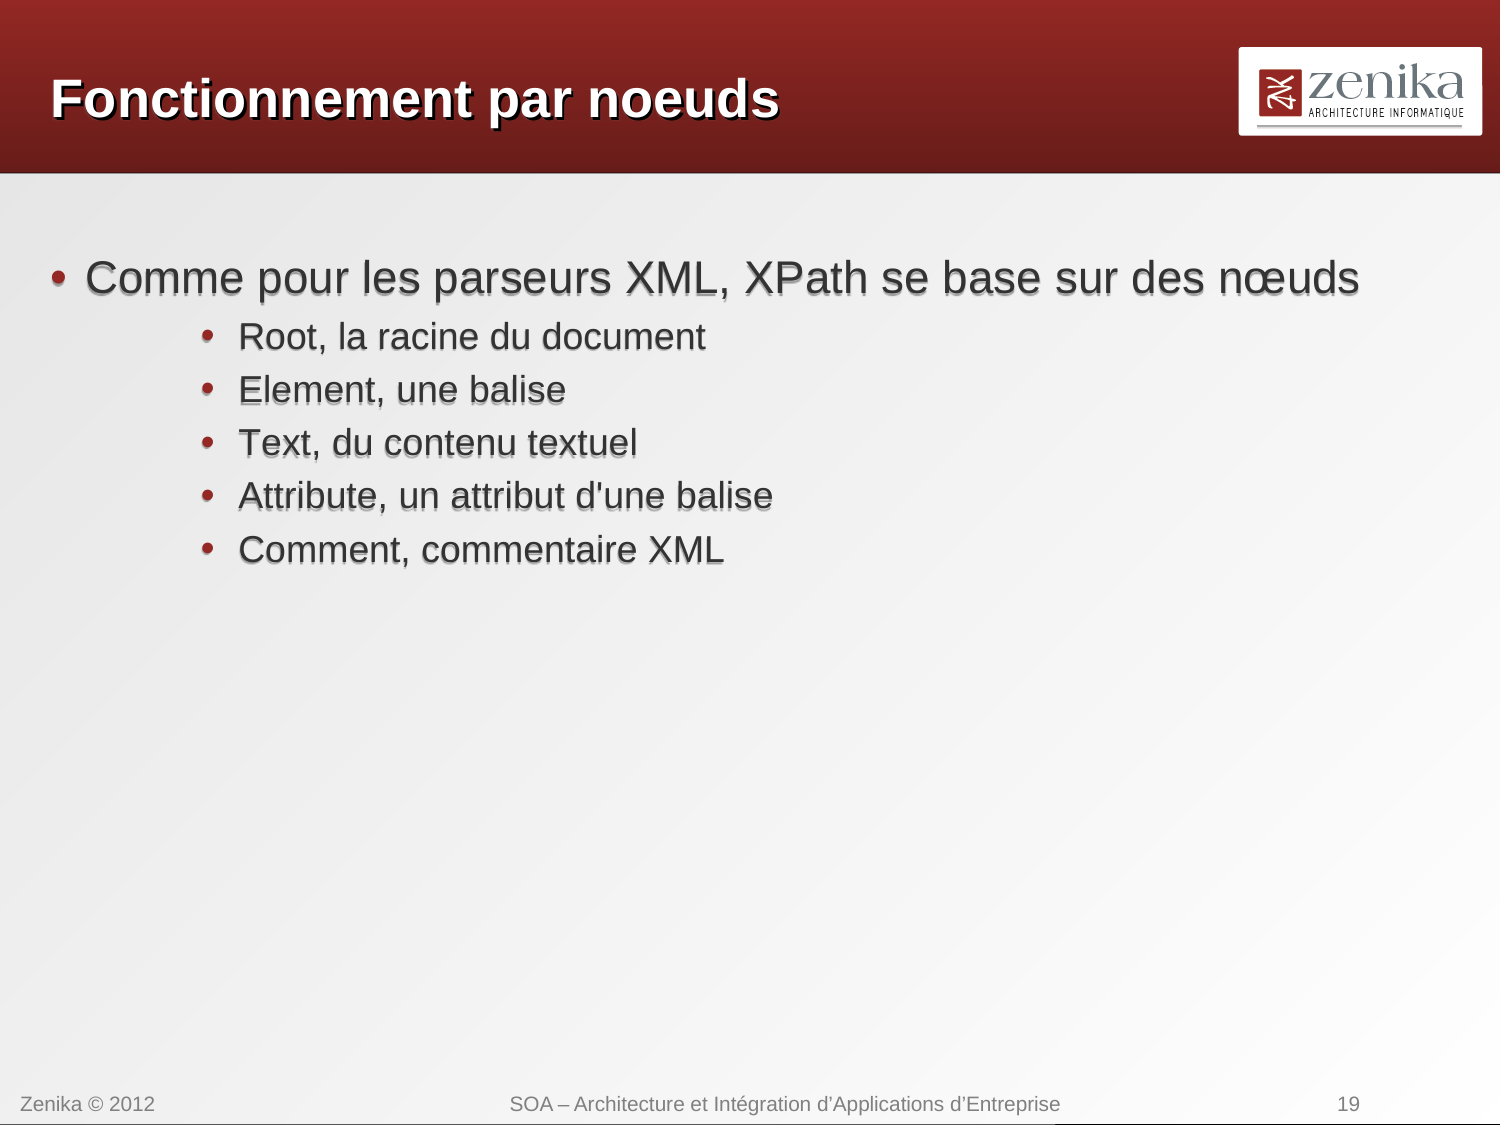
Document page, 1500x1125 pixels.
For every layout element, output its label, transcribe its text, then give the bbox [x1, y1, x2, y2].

title Fonctionnement par noeuds [50, 15, 1206, 180]
list Comme pour les parseurs XML, XPath se base sur des nœuds Root, la racine du document Element, une balise Text, du contenu textuel Attribute, un attribut d'une balise Comment, commentaire XML [50, 249, 1435, 1079]
